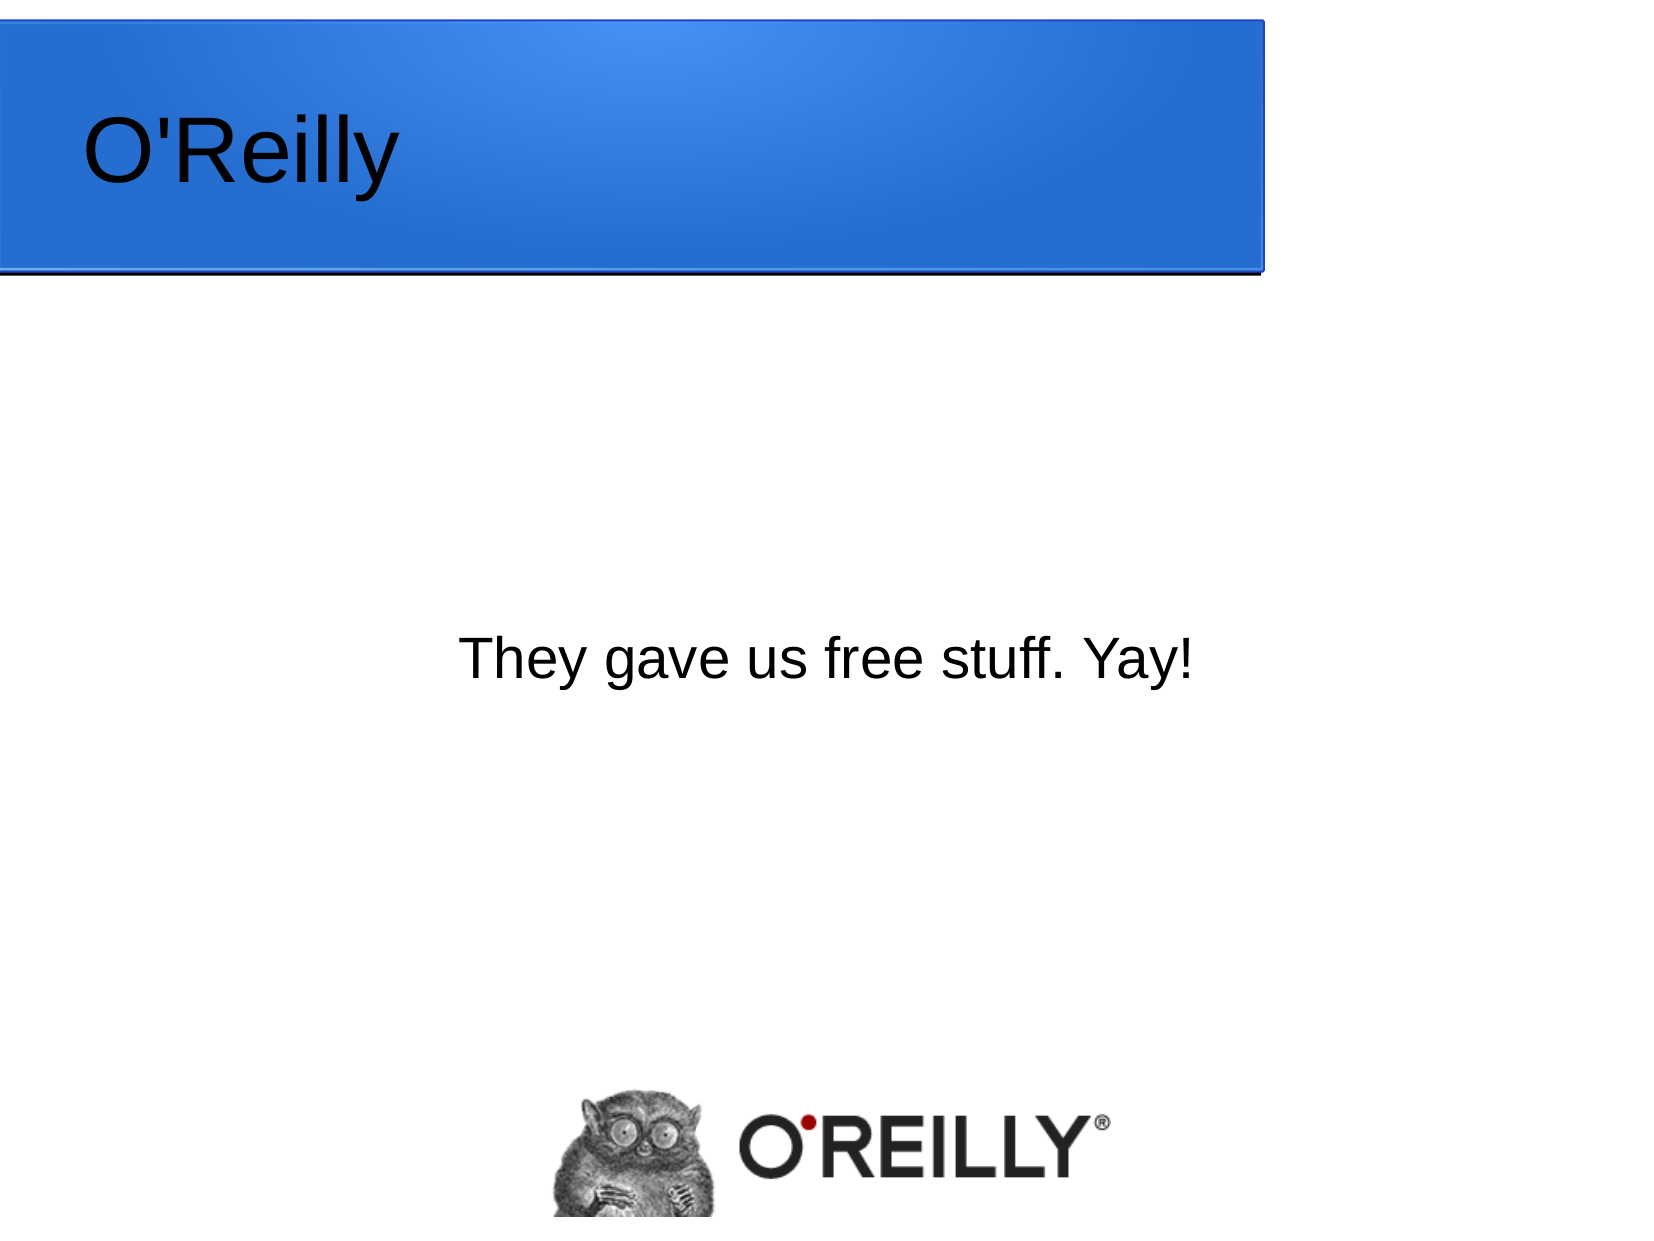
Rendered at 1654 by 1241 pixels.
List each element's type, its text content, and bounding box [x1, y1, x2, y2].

subtitle They gave us free stuff. Yay! [82, 299, 1571, 1019]
picture [541, 1064, 1111, 1217]
title O'Reilly [82, 47, 1235, 252]
